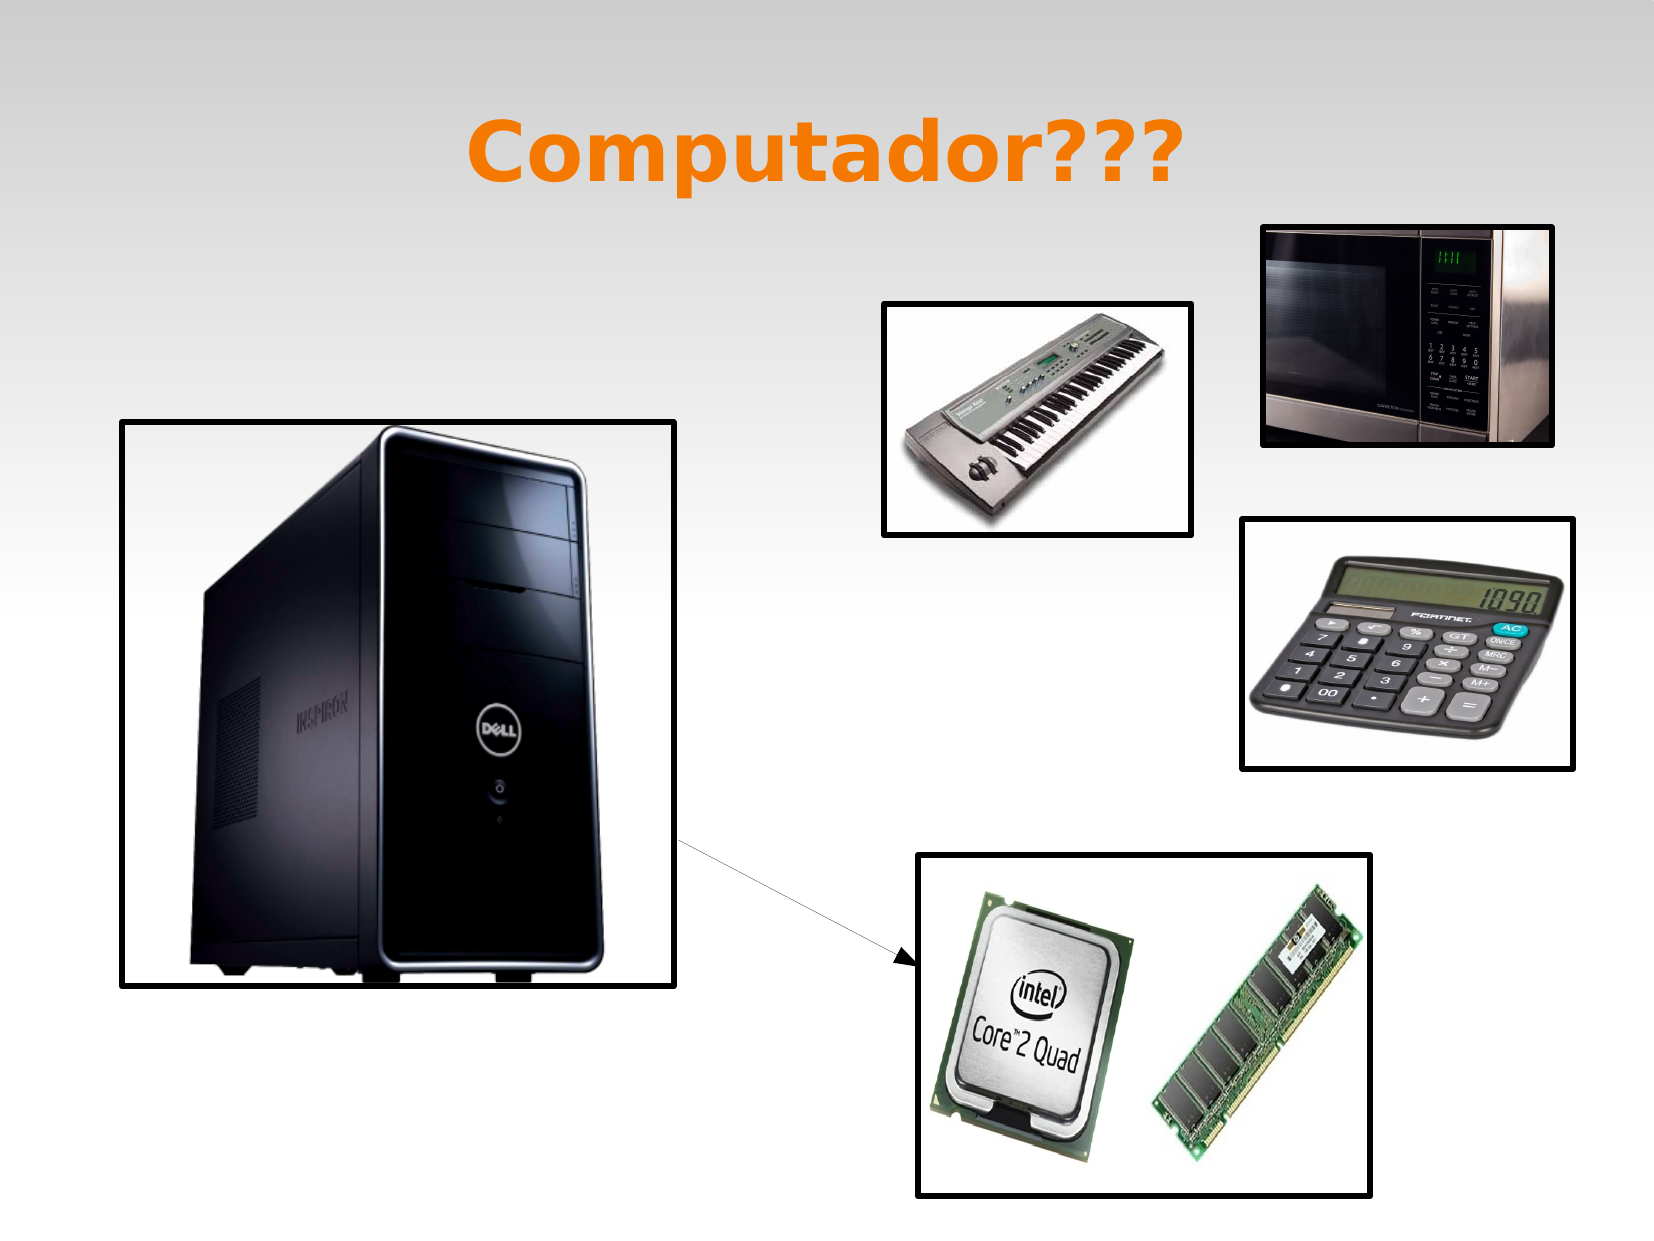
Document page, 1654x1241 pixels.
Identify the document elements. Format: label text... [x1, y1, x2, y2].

picture [1245, 521, 1571, 766]
picture [124, 425, 671, 984]
picture [1266, 230, 1549, 443]
picture [920, 858, 1368, 1194]
picture [887, 306, 1189, 533]
title Computador??? [82, 49, 1571, 257]
